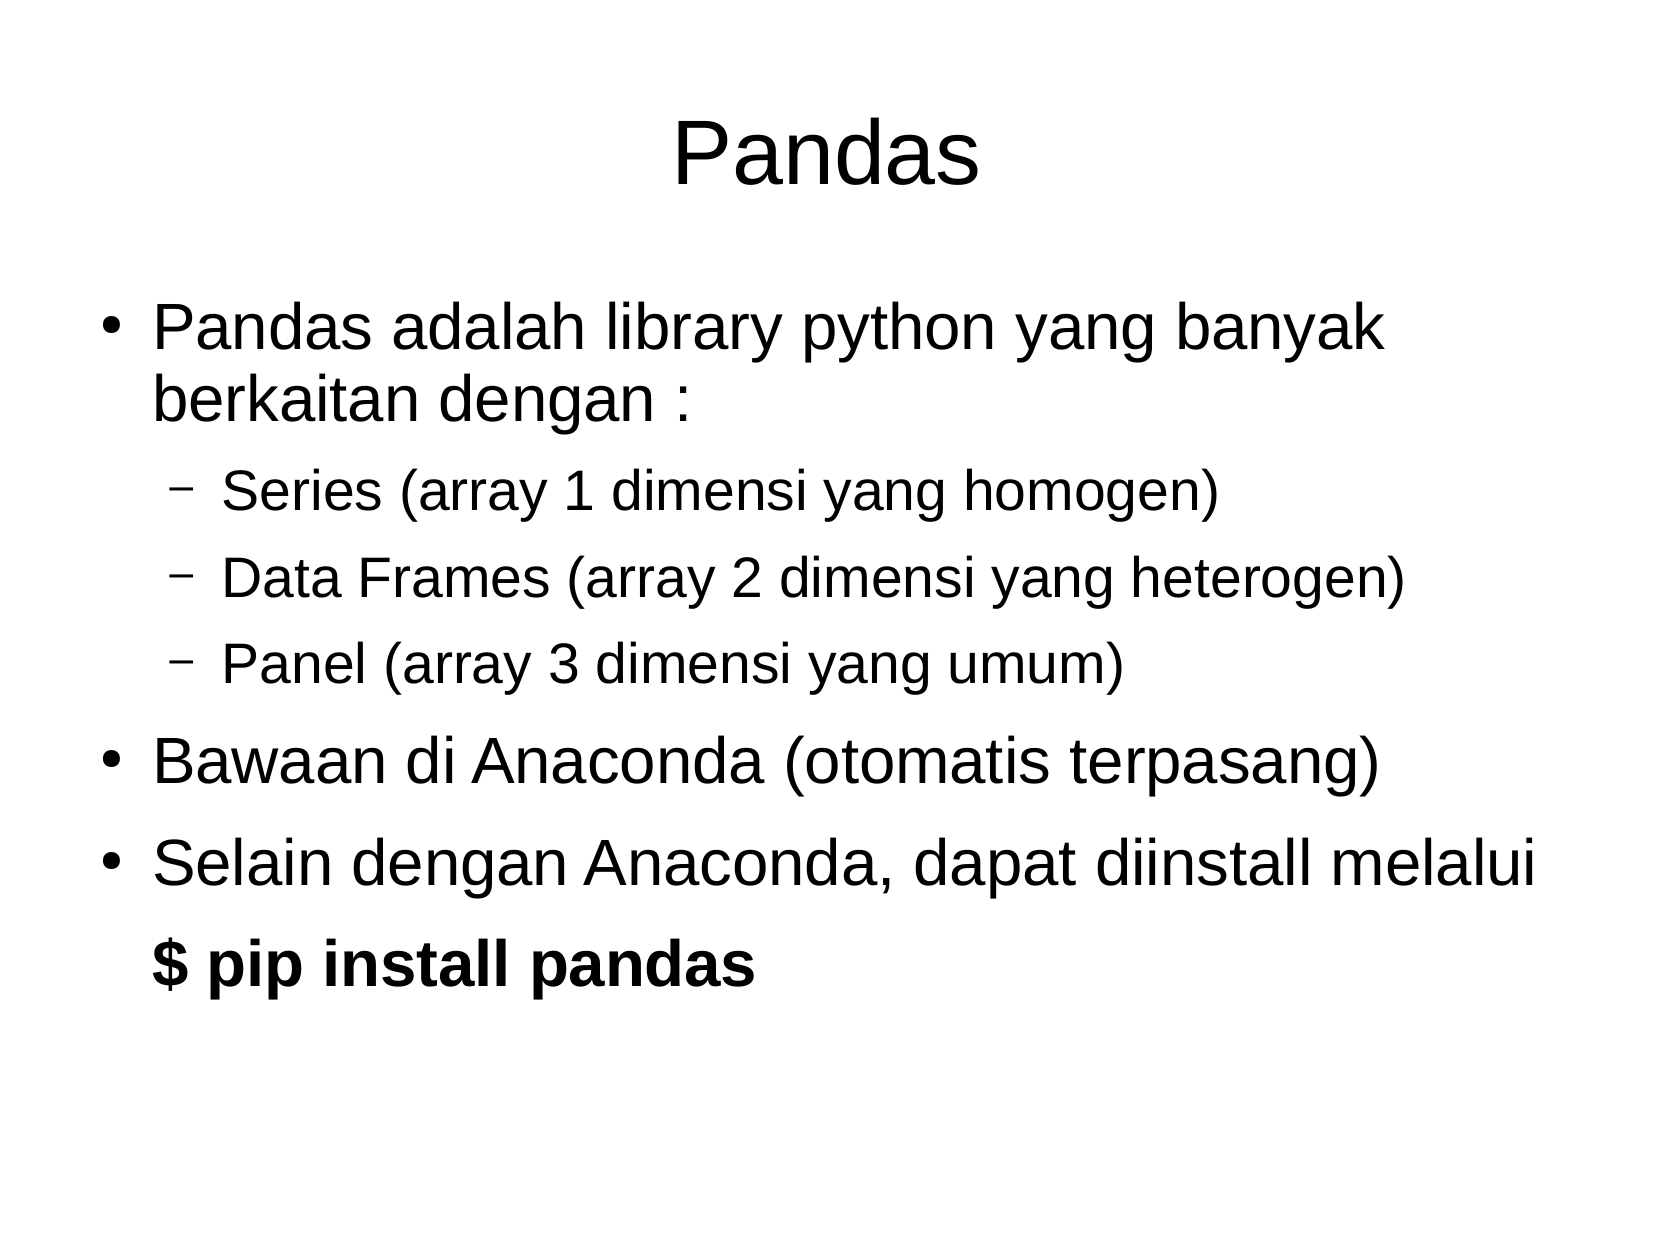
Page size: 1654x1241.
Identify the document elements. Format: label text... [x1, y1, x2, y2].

list Pandas adalah library python yang banyak berkaitan dengan : Series (array 1 dimensi yang homogen) Data Frames (array 2 dimensi yang heterogen) Panel (array 3 dimensi yang umum) Bawaan di Anaconda (otomatis terpasang) Selain dengan Anaconda, dapat diinstall melalui $ pip install pandas [82, 290, 1571, 1010]
title Pandas [82, 49, 1571, 257]
